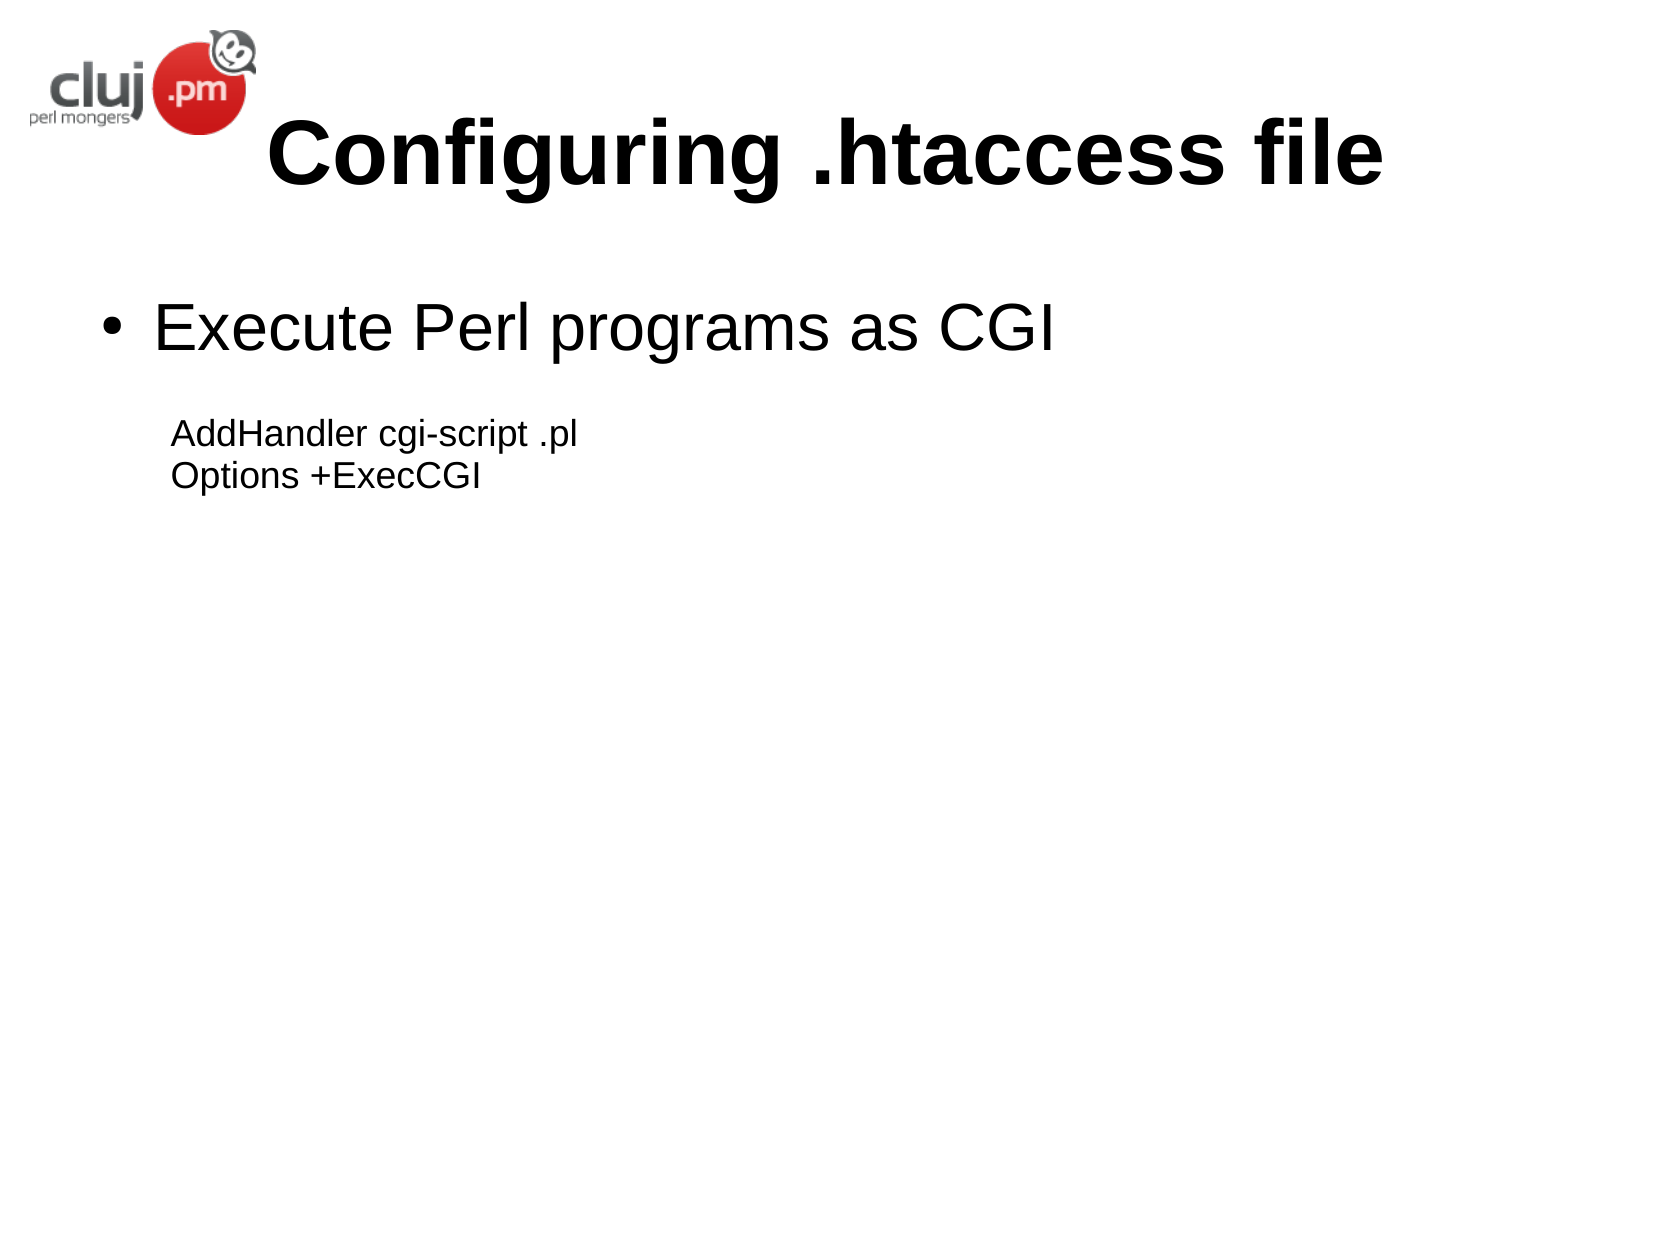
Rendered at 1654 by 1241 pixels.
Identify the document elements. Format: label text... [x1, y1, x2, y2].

title Configuring .htaccess file [82, 49, 1571, 257]
list Execute Perl programs as CGI [82, 290, 1538, 1010]
text_box AddHandler cgi-script .pl Options +ExecCGI [155, 405, 1501, 672]
picture [30, 30, 256, 135]
